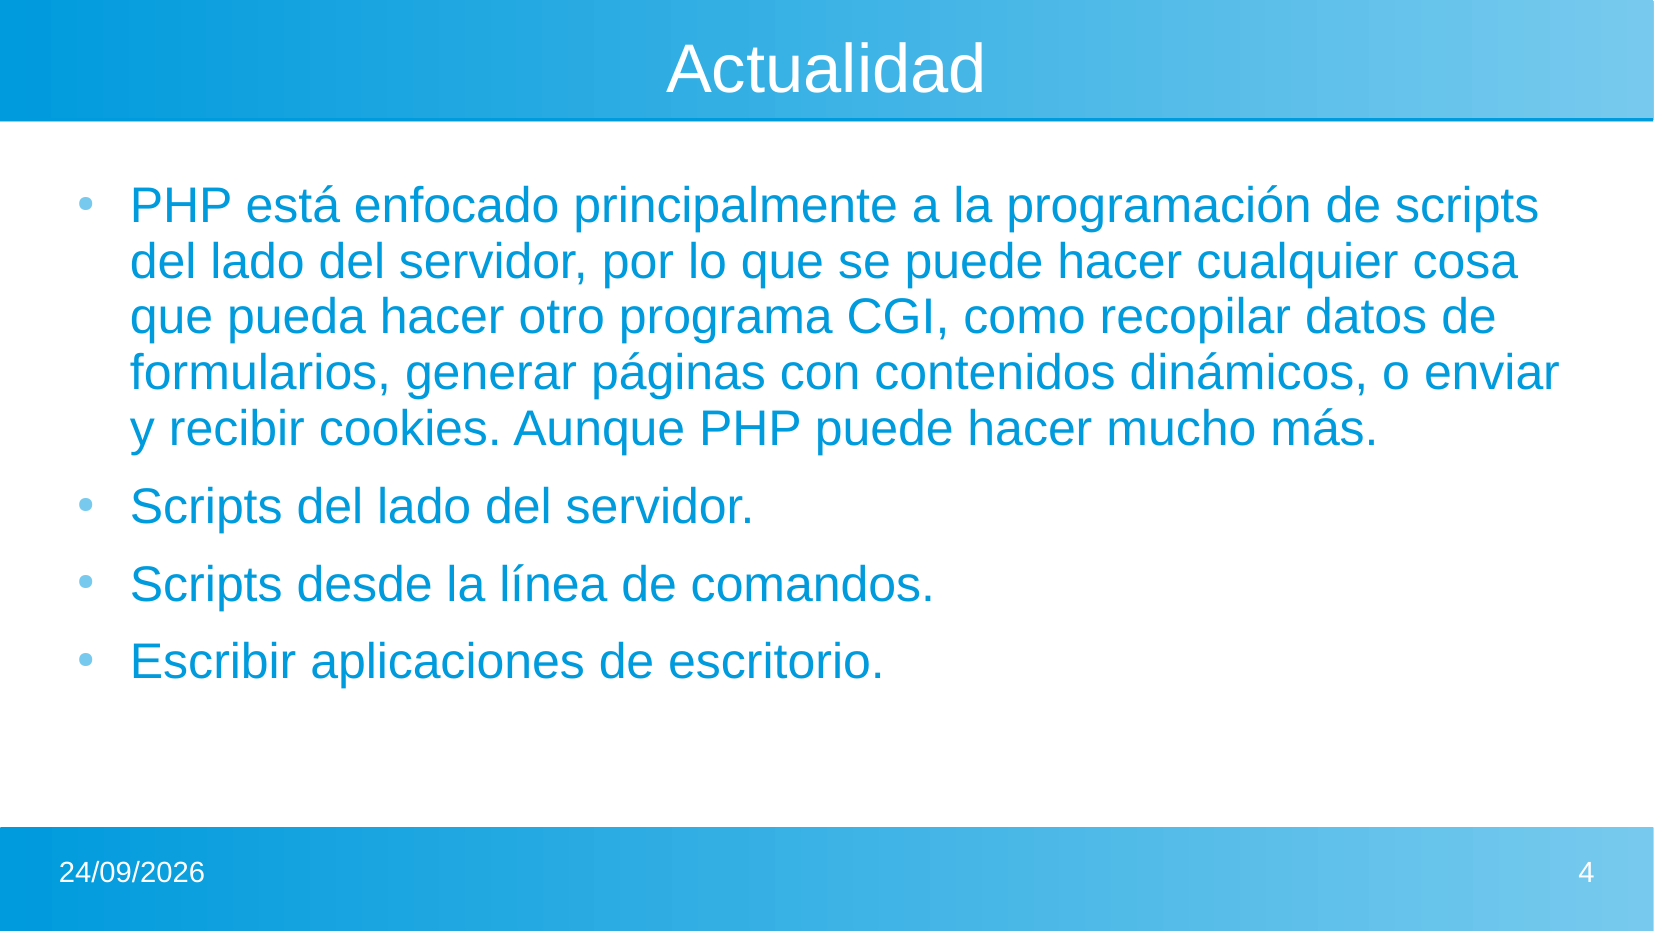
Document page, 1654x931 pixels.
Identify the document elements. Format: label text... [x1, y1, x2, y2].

title Actualidad [59, 29, 1595, 108]
list PHP está enfocado principalmente a la programación de scripts del lado del servidor, por lo que se puede hacer cualquier cosa que pueda hacer otro programa CGI, como recopilar datos de formularios, generar páginas con contenidos dinámicos, o enviar y recibir cookies. Aunque PHP puede hacer mucho más. Scripts del lado del servidor. Scripts desde la línea de comandos. Escribir aplicaciones de escritorio. [59, 177, 1595, 768]
